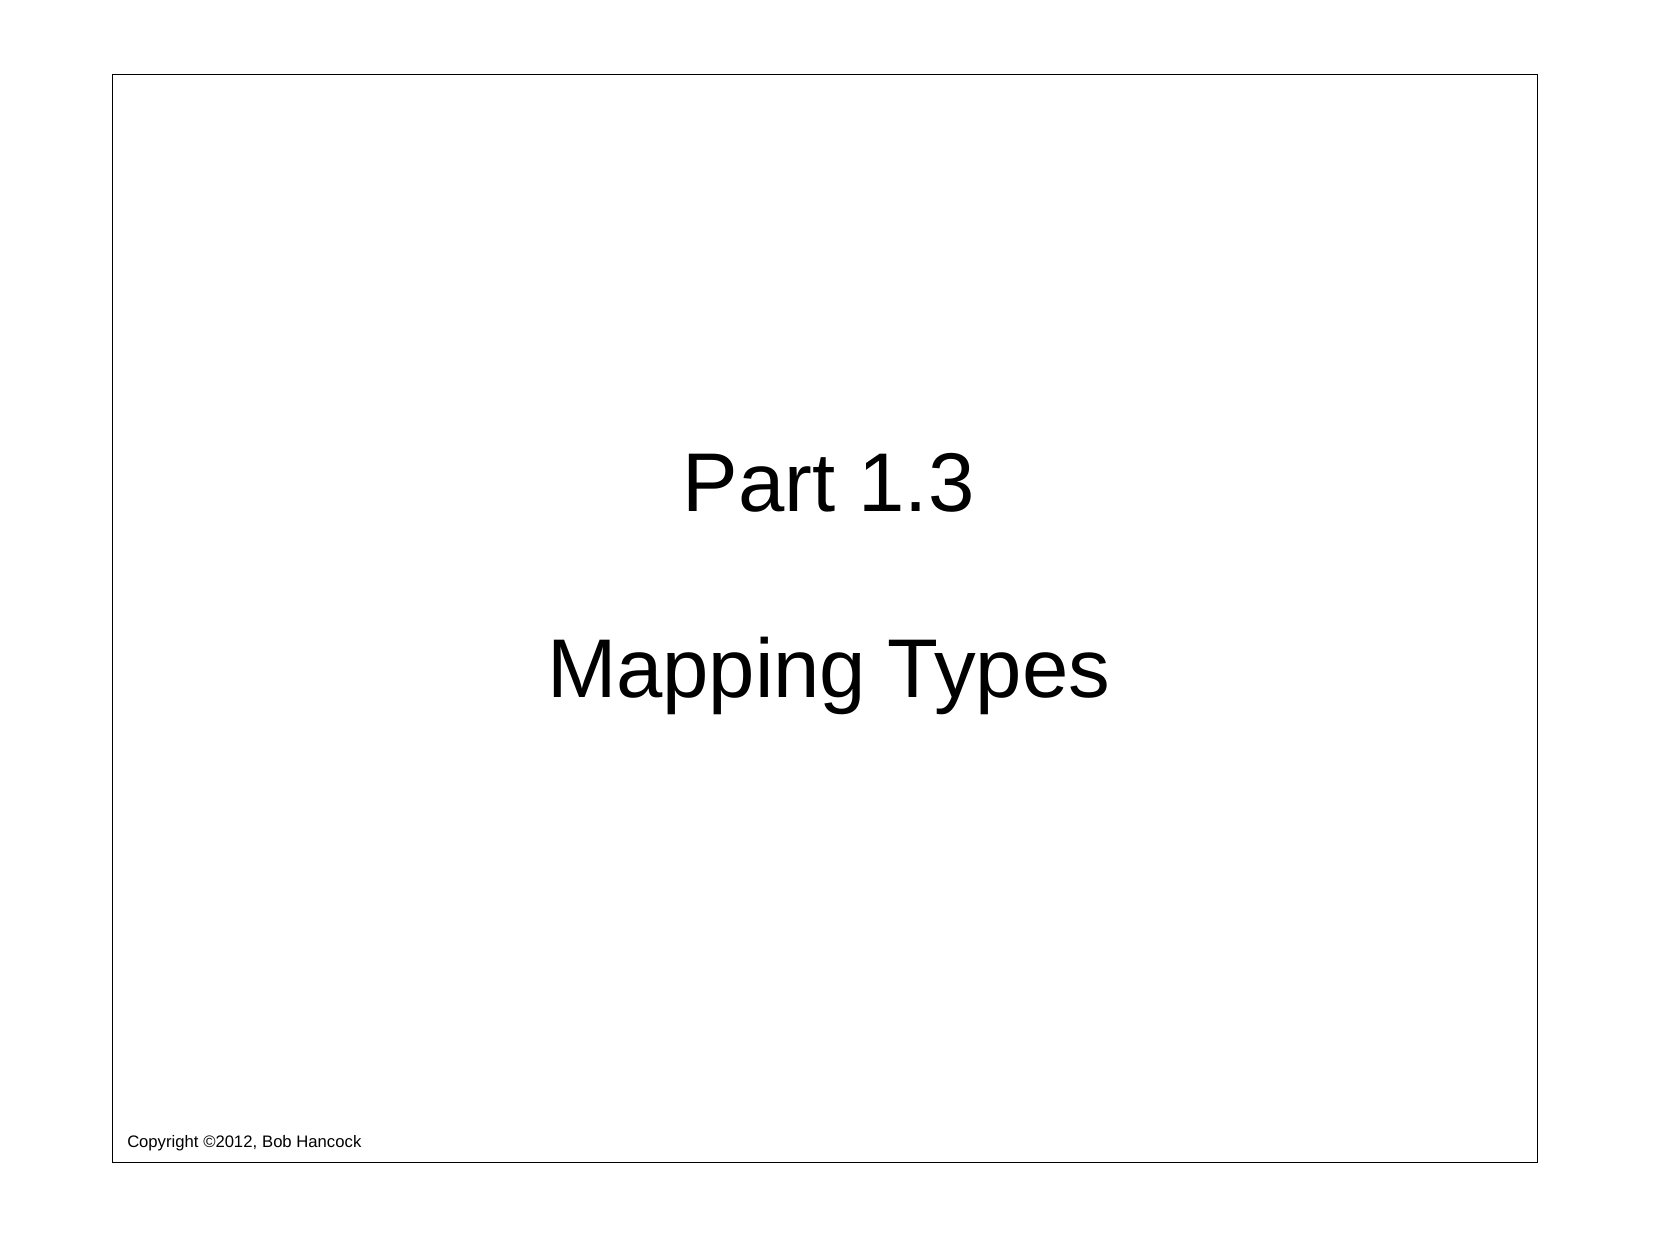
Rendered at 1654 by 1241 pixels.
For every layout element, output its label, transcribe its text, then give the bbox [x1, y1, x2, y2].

text_box Copyright ©2012, Bob Hancock [112, 1125, 377, 1159]
subtitle Part 1.3 Mapping Types [251, 164, 1407, 1099]
